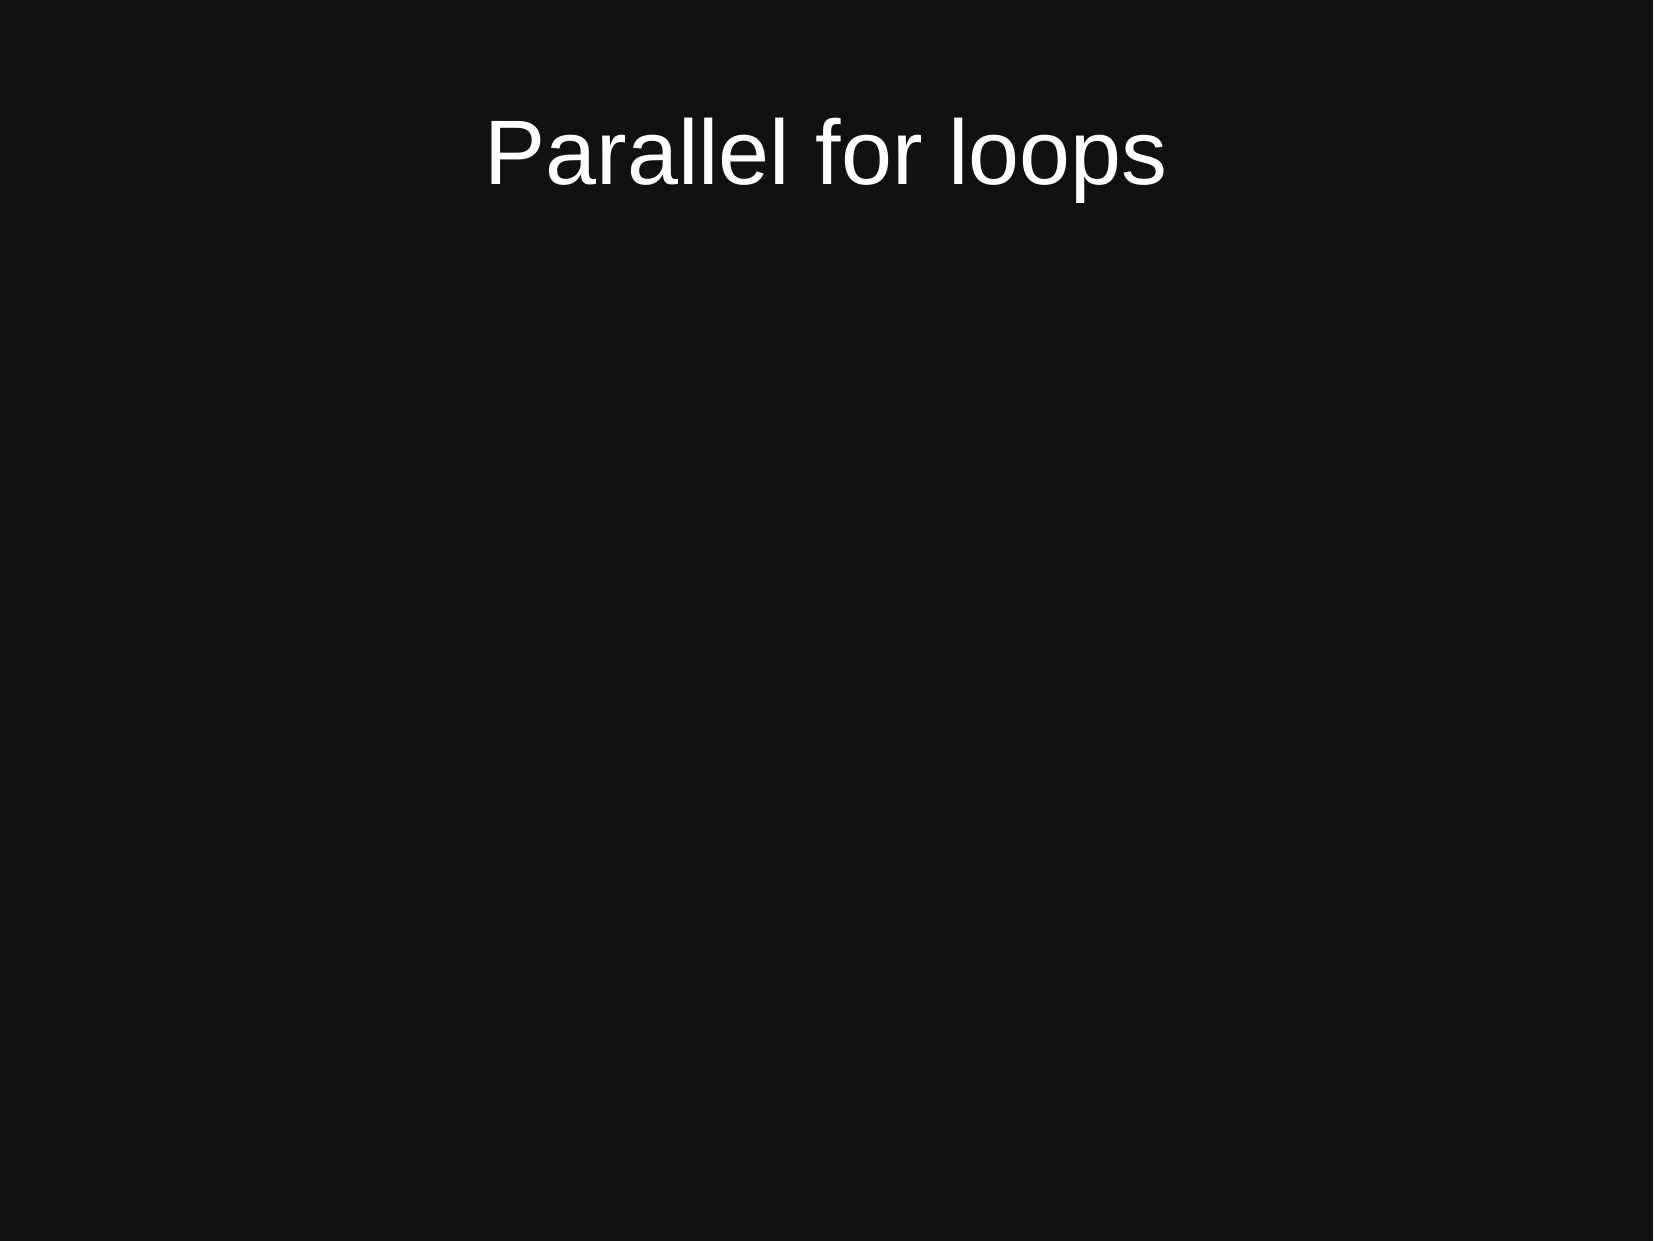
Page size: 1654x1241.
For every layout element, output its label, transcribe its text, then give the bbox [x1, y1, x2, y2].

title Parallel for loops [82, 49, 1571, 257]
